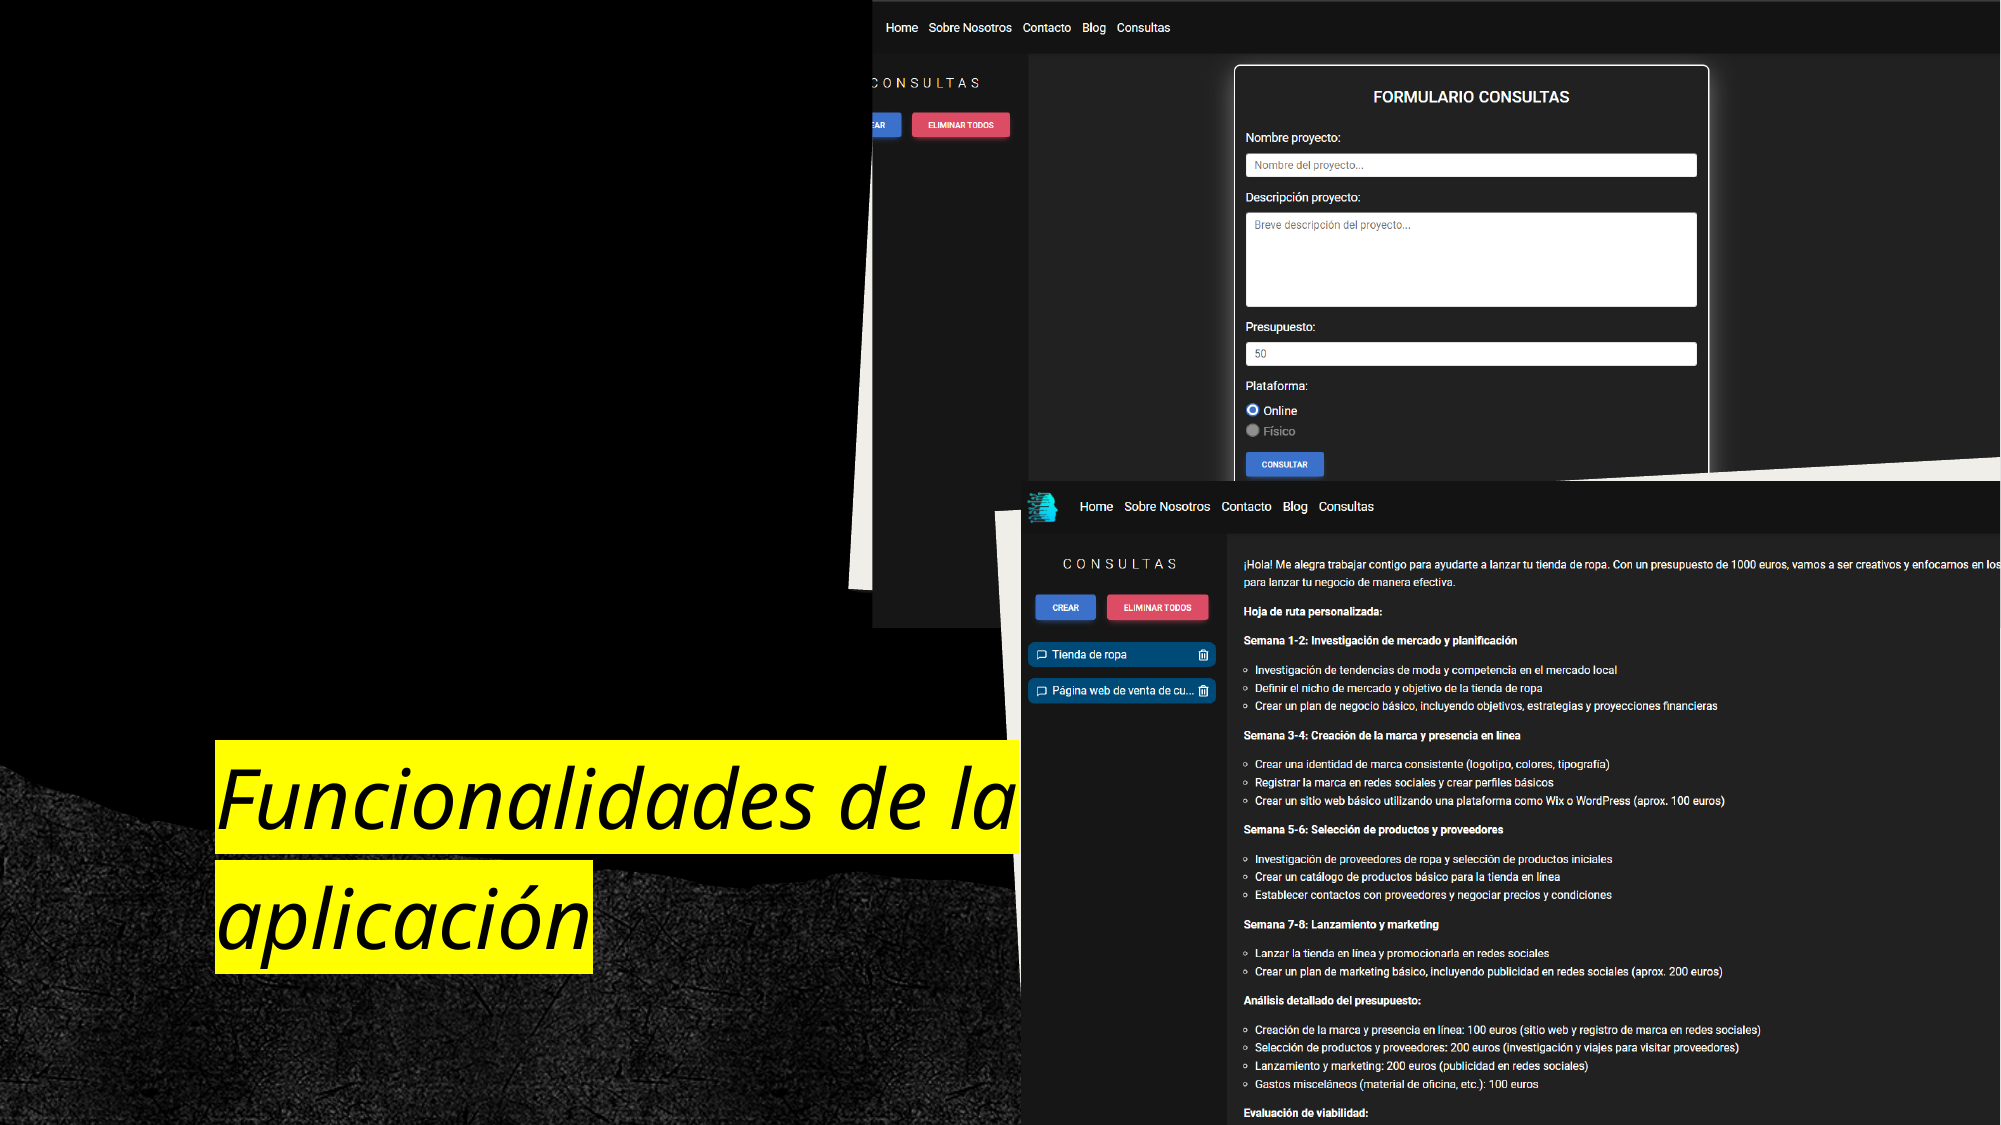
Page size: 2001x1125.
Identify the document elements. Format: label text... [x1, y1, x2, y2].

text_box [0, 0, 1021, 1125]
title Funcionalidades de la aplicación [200, 562, 1179, 974]
picture [872, 0, 2000, 1125]
text_box [994, 509, 1021, 562]
text_box [1556, 457, 2000, 481]
